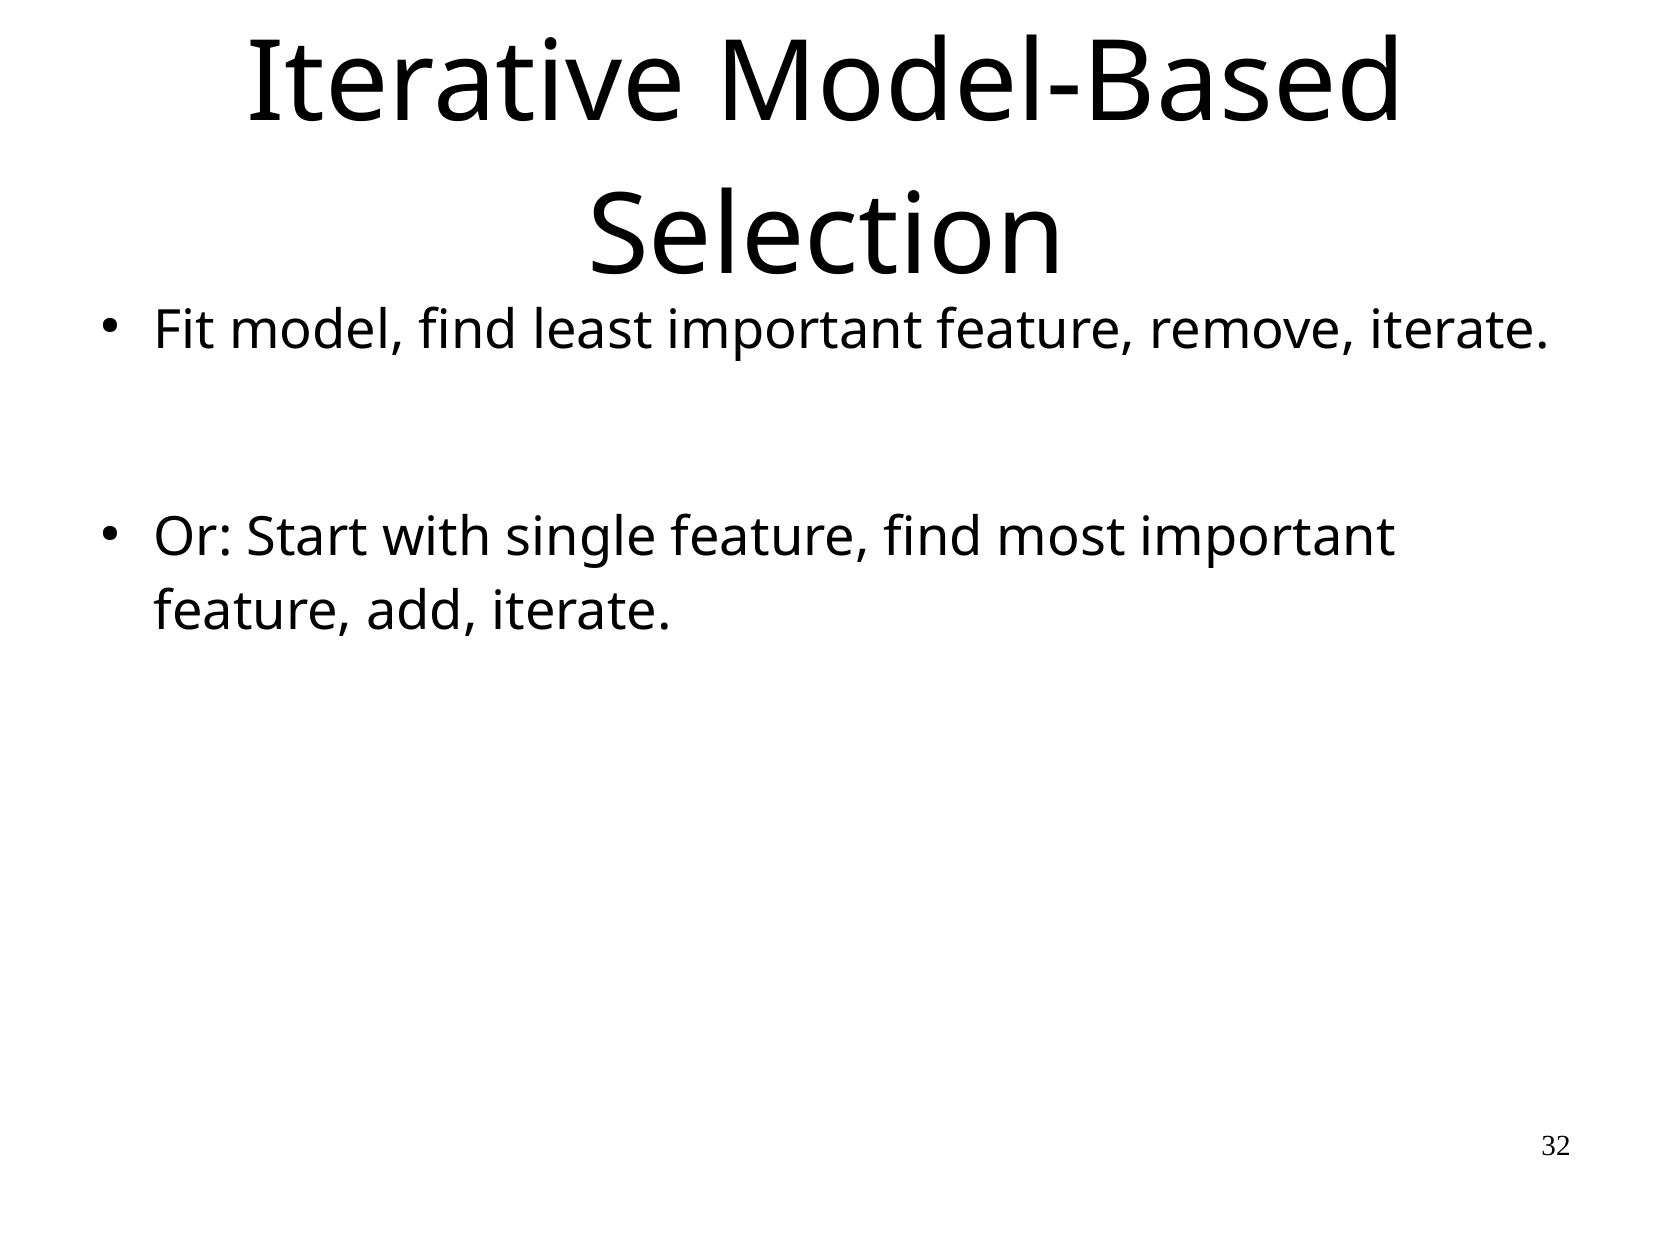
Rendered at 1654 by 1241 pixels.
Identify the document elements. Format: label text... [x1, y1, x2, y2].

list Fit model, find least important feature, remove, iterate. Or: Start with single feature, find most important feature, add, iterate. [82, 290, 1571, 1010]
title Iterative Model-Based Selection [82, 49, 1571, 257]
